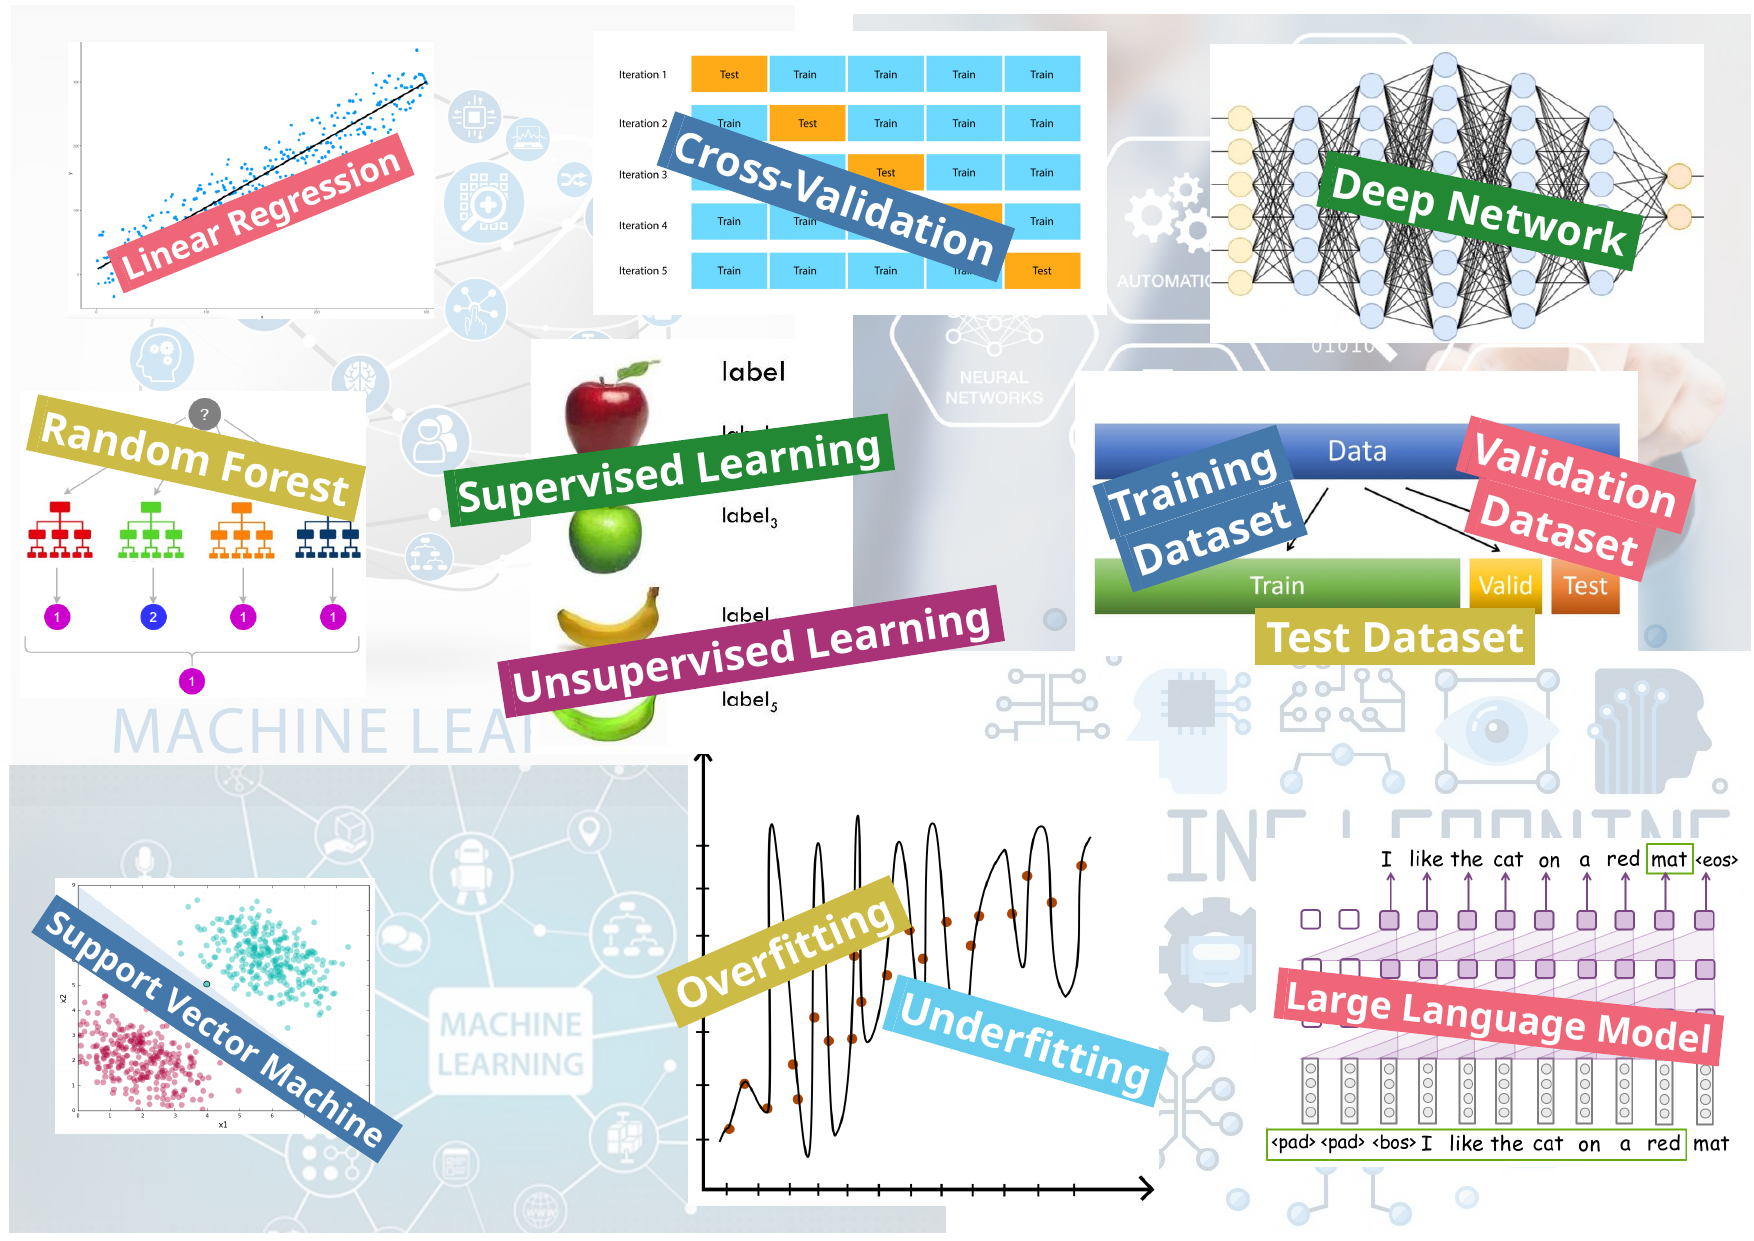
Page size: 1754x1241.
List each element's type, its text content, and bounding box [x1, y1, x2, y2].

text_box Large Language Model [1257, 958, 1727, 1076]
text_box Training Dataset [1075, 411, 1334, 608]
picture [9, 5, 1751, 1236]
text_box Validation Dataset [1422, 404, 1713, 603]
text_box Test Dataset [1240, 600, 1577, 674]
text_box Support Vector Machine [14, 880, 422, 1181]
text_box Underfitting [865, 962, 1188, 1121]
text_box Random Forest [9, 383, 382, 534]
text_box Unsupervised Learning [481, 578, 998, 729]
text_box Deep Network [1300, 140, 1661, 284]
text_box Overfitting [639, 859, 936, 1043]
text_box Linear Regression [90, 121, 428, 308]
text_box Supervised Learning [427, 405, 901, 538]
text_box Cross-Validation [639, 99, 1040, 298]
